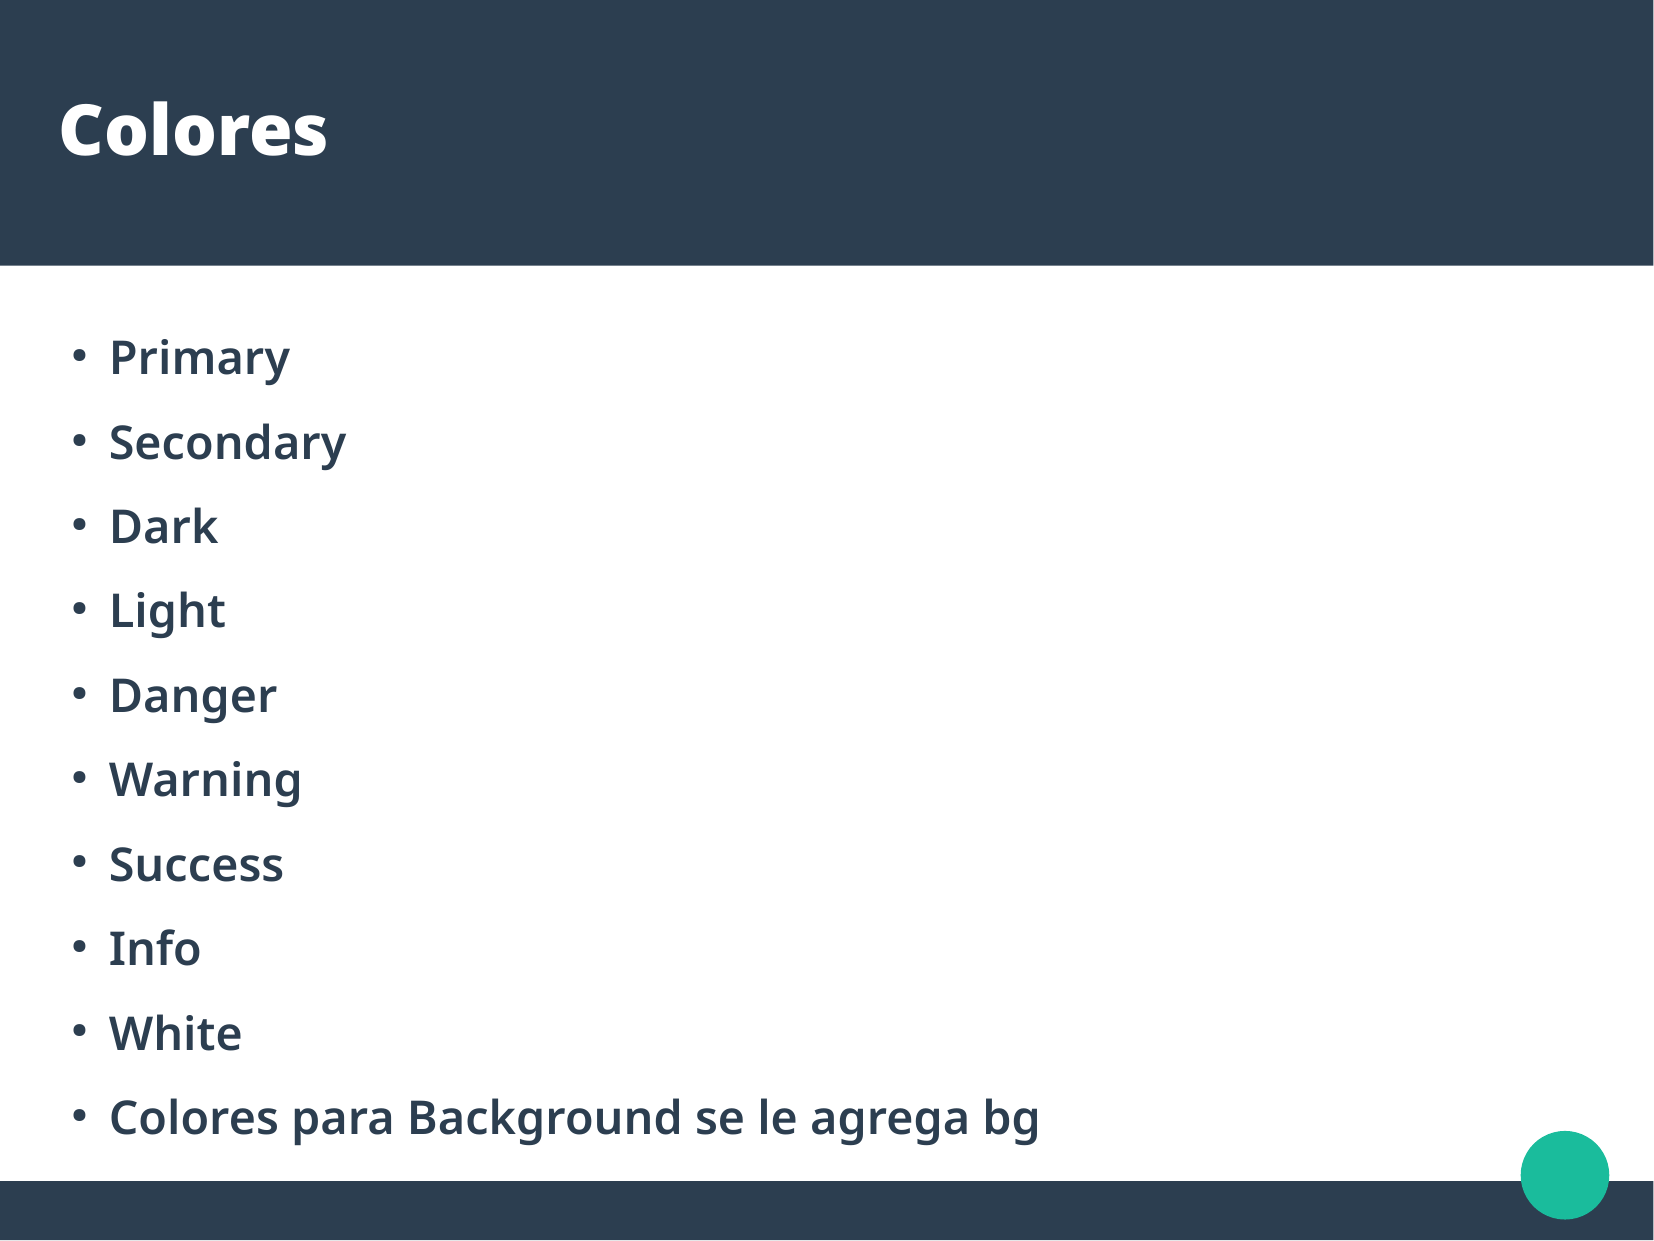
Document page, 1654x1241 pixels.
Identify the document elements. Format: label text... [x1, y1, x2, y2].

title Colores [59, 49, 1595, 207]
list Primary Secondary Dark Light Danger Warning Success Info White Colores para Background se le agrega bg [59, 324, 1595, 1152]
